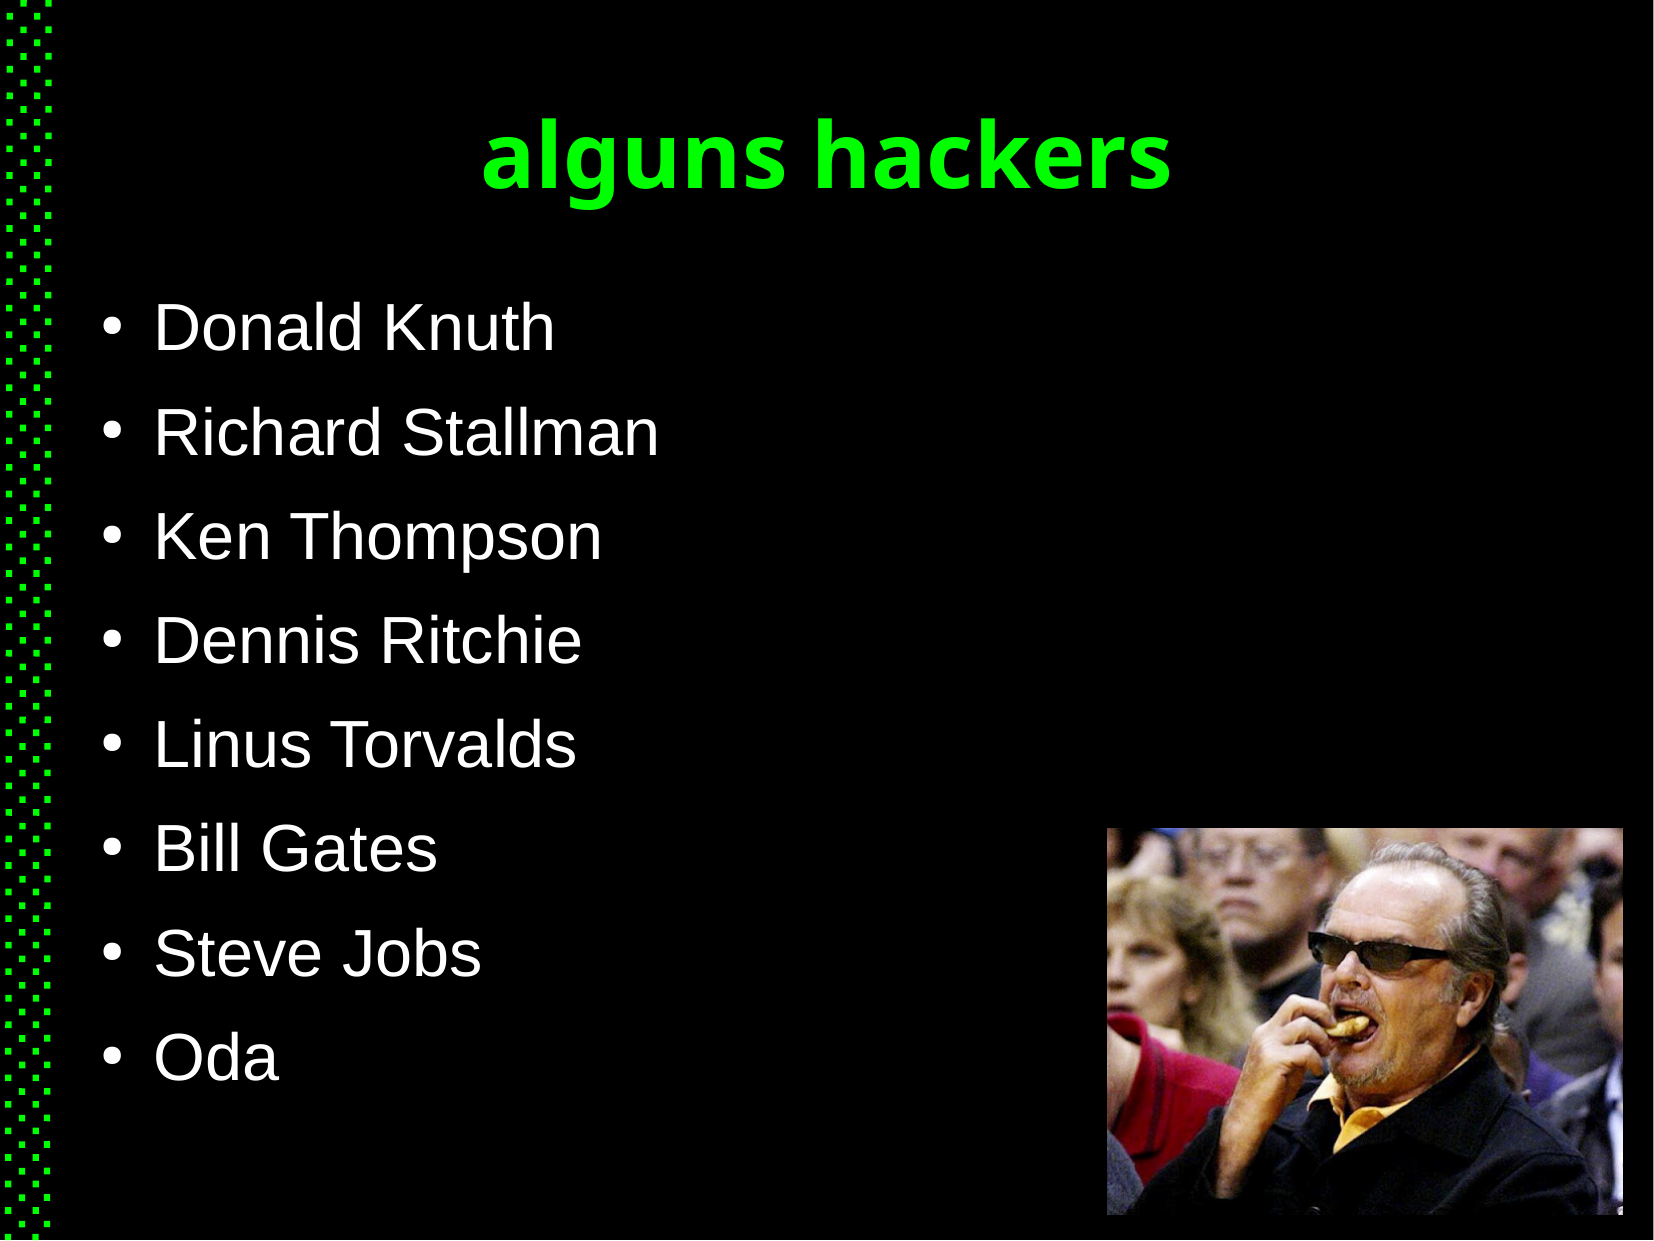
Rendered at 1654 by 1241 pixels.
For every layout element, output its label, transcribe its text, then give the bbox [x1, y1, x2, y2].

picture [1107, 828, 1623, 1215]
list Donald Knuth Richard Stallman Ken Thompson Dennis Ritchie Linus Torvalds Bill Gates Steve Jobs Oda [82, 290, 1571, 1156]
title alguns hackers [82, 49, 1571, 257]
